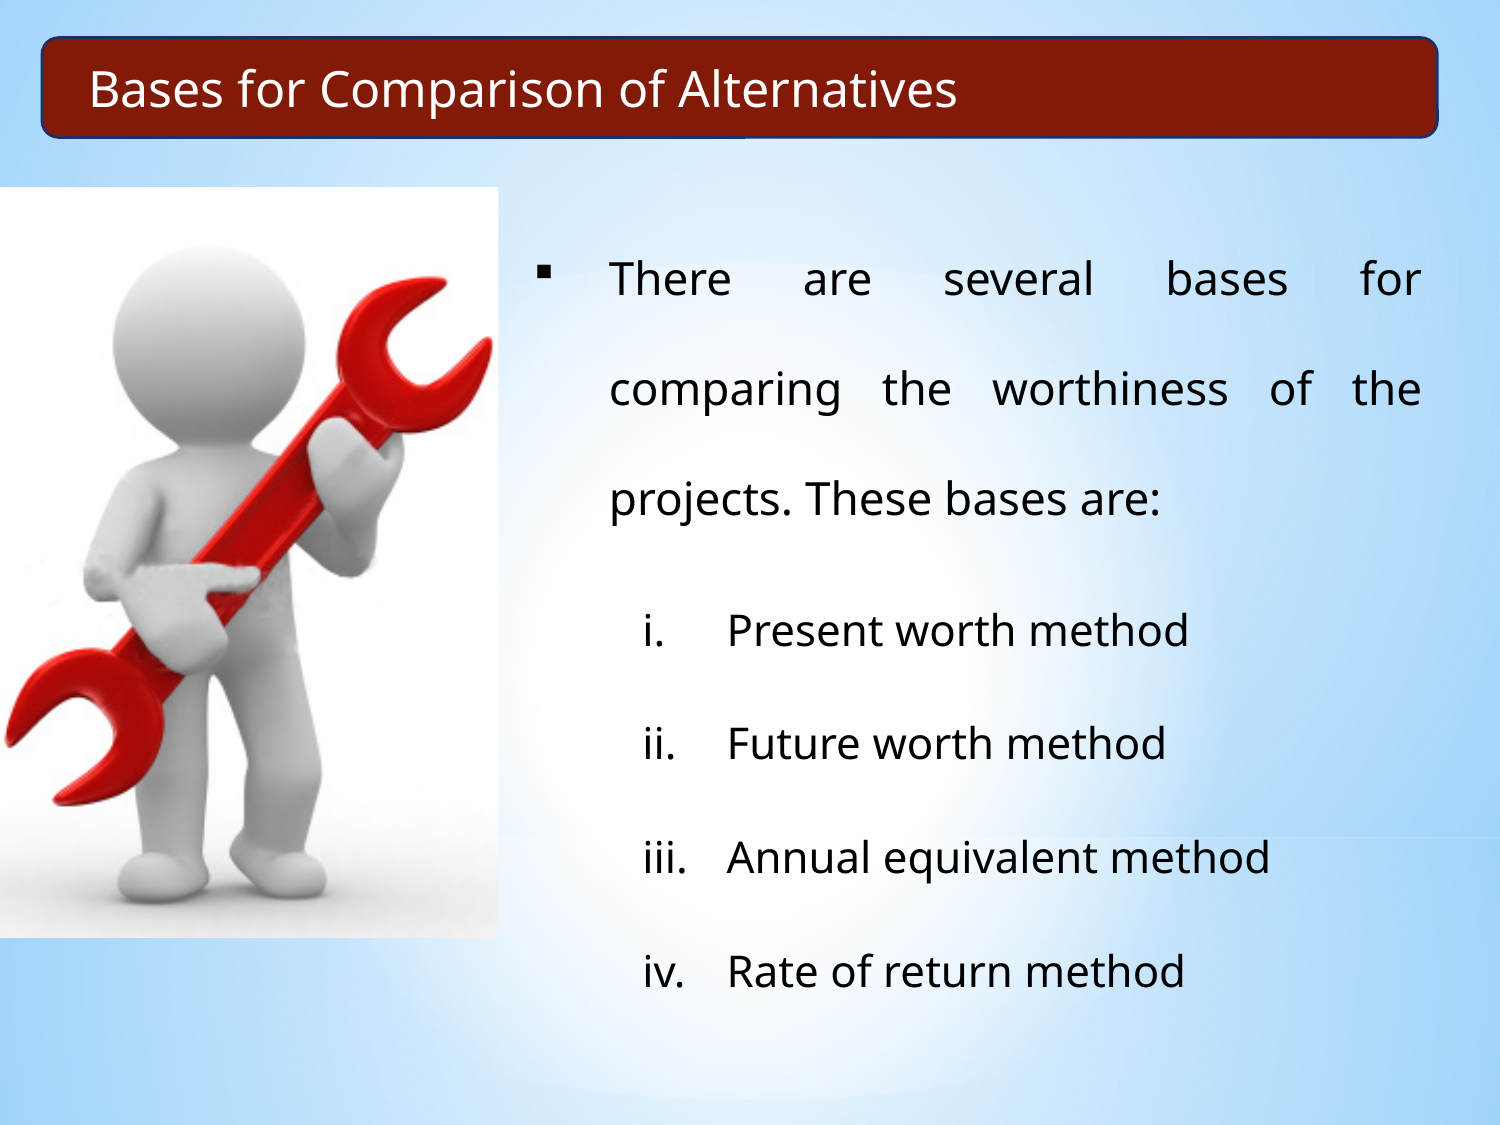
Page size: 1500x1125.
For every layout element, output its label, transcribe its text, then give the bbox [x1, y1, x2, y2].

picture [0, 187, 499, 938]
title Bases for Comparison of Alternatives [73, 50, 1403, 138]
text_box [41, 37, 1438, 138]
text_box There are several bases for comparing the worthiness of the projects. These bases are: Present worth method Future worth method Annual equivalent method Rate of return method [500, 187, 1438, 1025]
